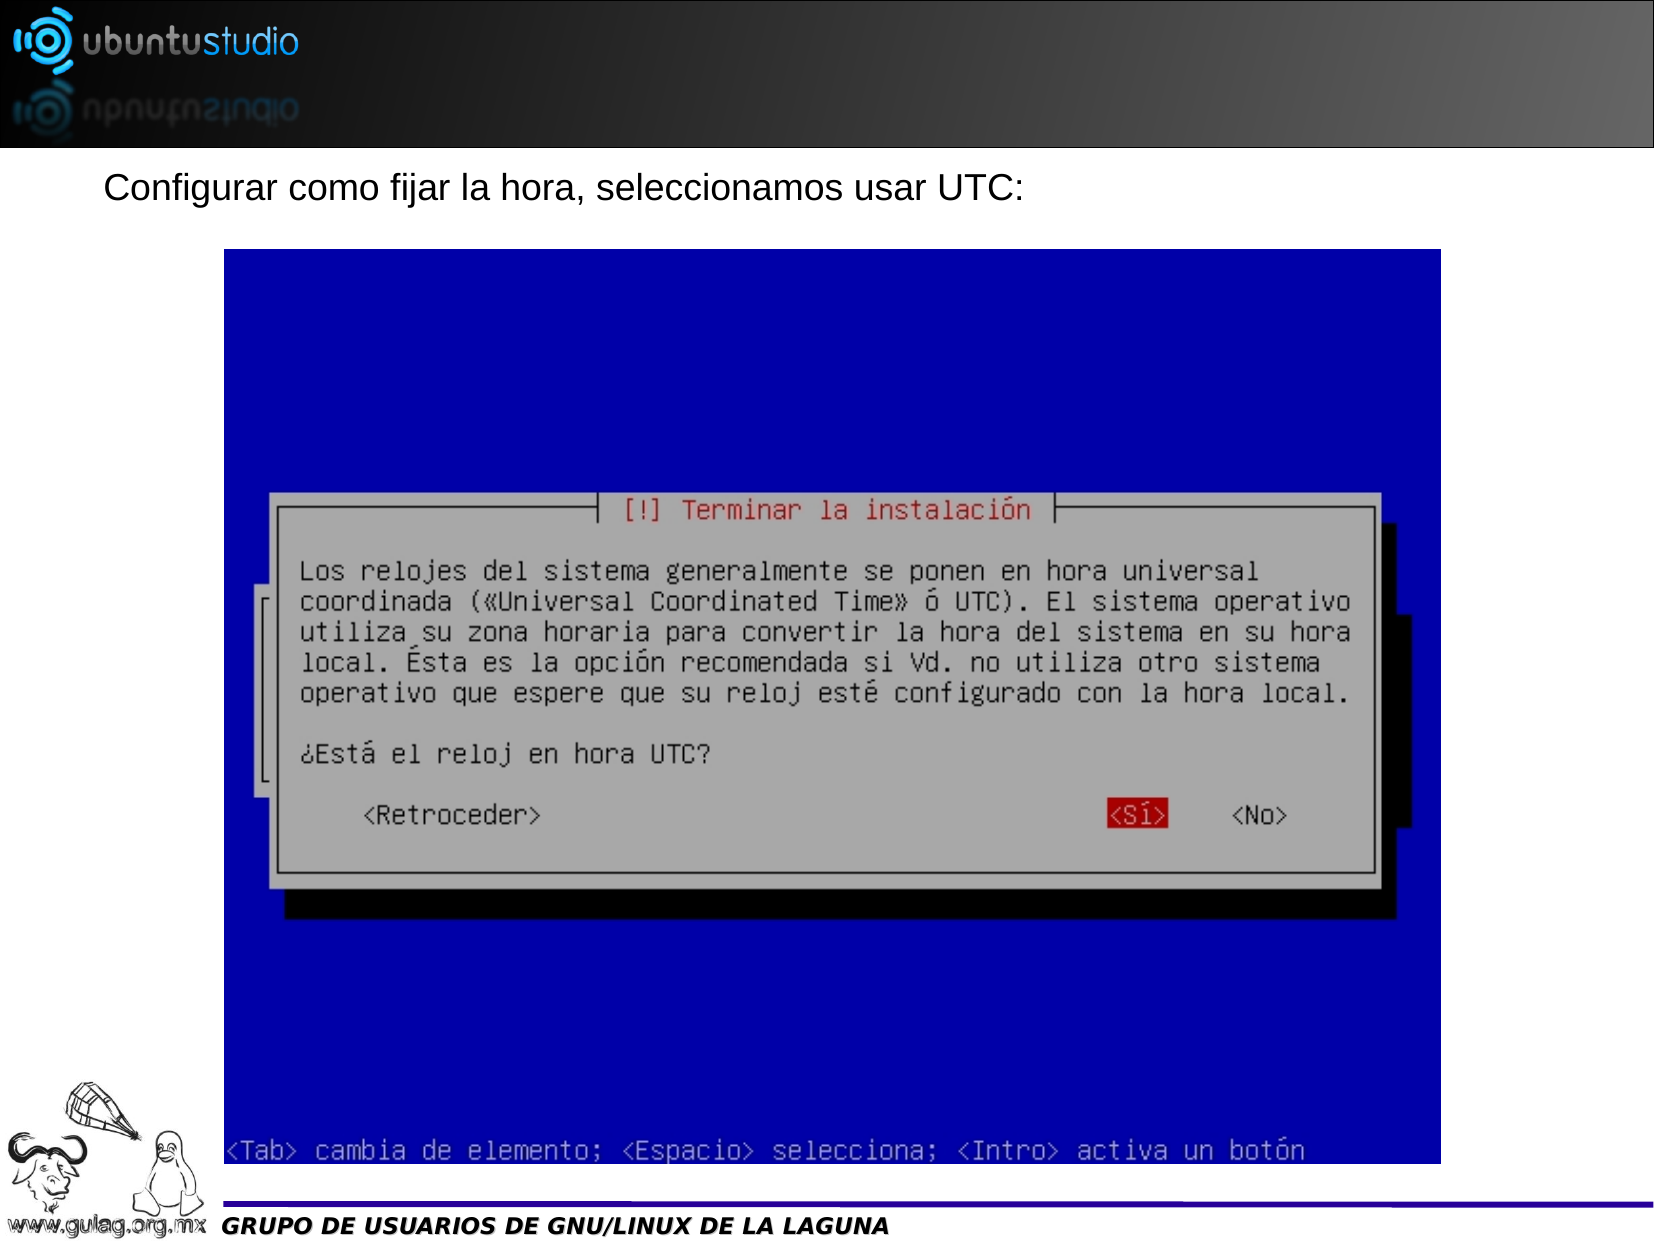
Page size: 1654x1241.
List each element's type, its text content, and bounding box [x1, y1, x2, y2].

picture [11, 5, 300, 148]
text_box [0, 0, 1654, 148]
picture [5, 1079, 207, 1241]
text_box Configurar como fijar la hora, seleccionamos usar UTC: [88, 159, 1576, 278]
picture [224, 249, 1441, 1164]
text_box GRUPO DE USUARIOS DE GNU/LINUX DE LA LAGUNA [207, 1205, 906, 1241]
